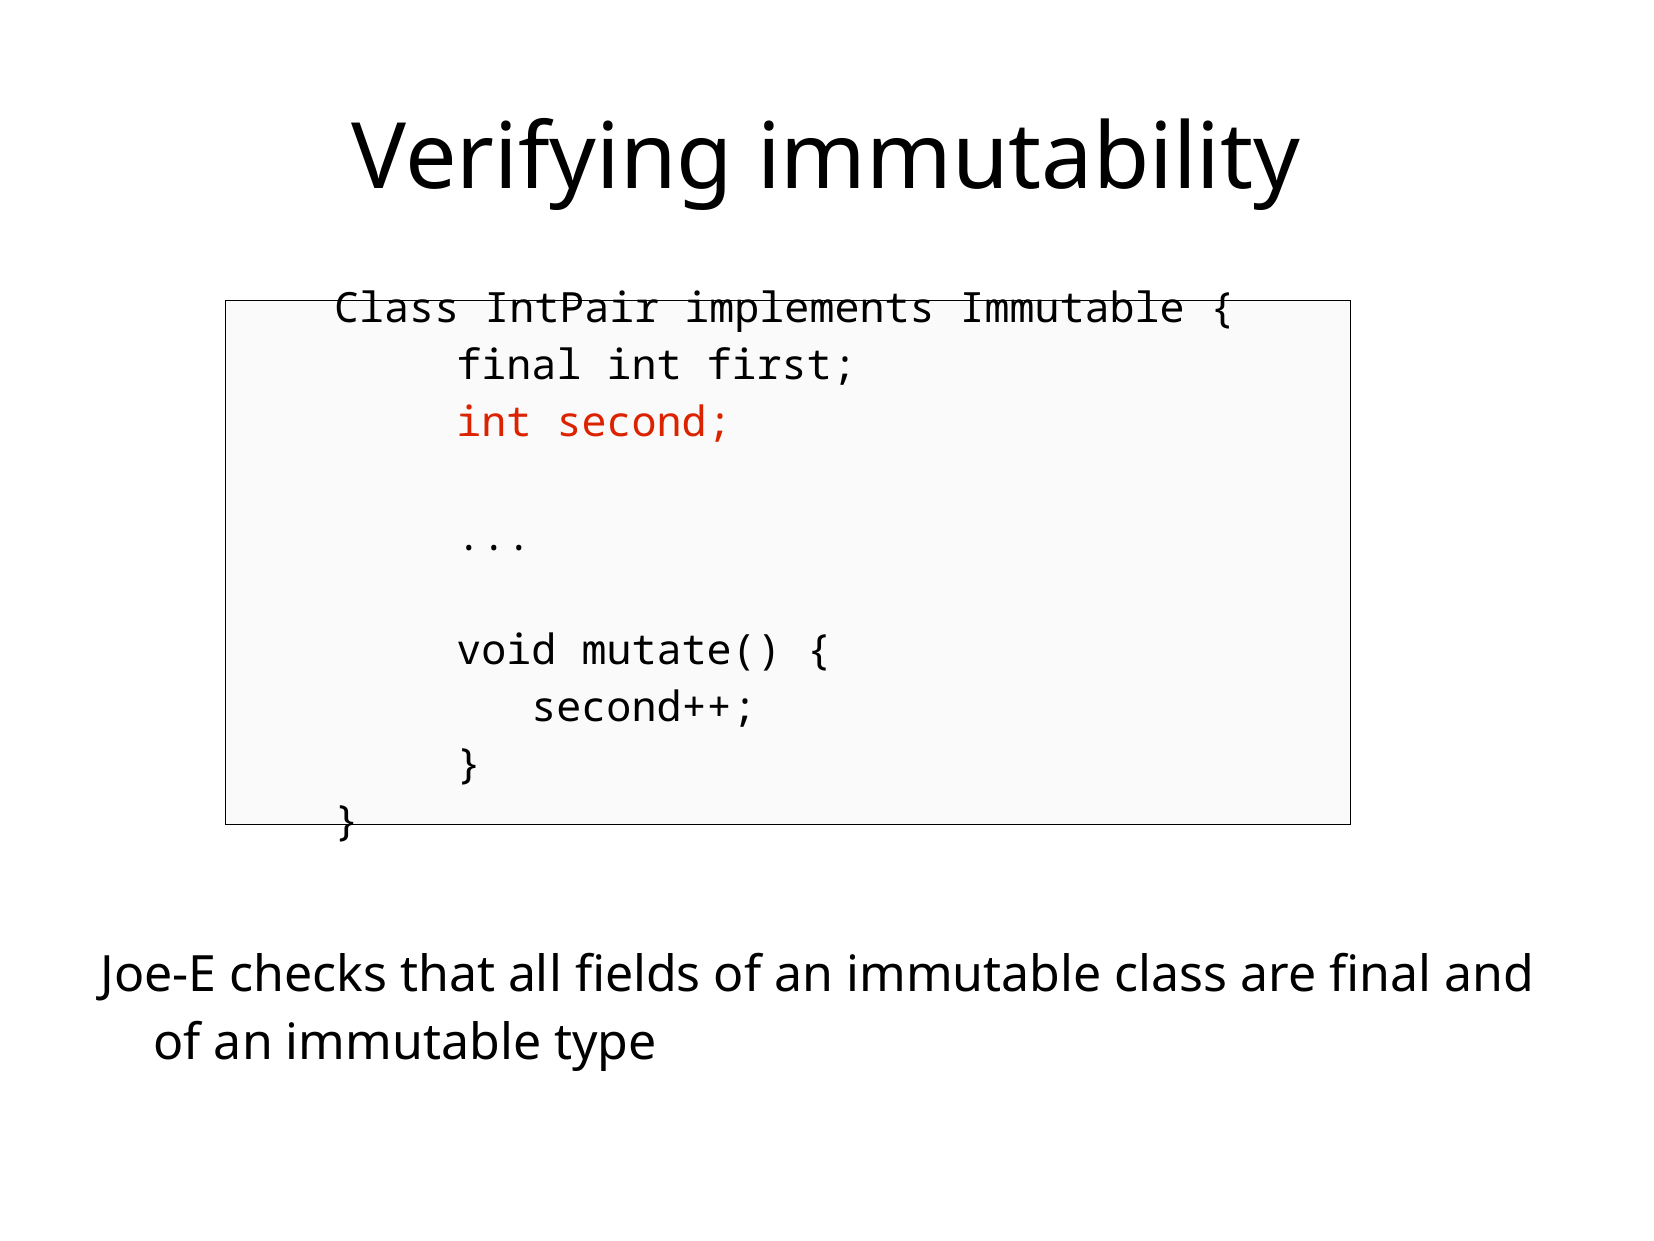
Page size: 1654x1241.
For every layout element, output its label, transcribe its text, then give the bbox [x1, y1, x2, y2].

text_box Class IntPair implements Immutable { final int first; int second; ... void mutate() { second++; } } [225, 300, 1351, 825]
list Joe-E checks that all fields of an immutable class are final and of an immutable type [82, 937, 1571, 1094]
title Verifying immutability [82, 56, 1571, 250]
